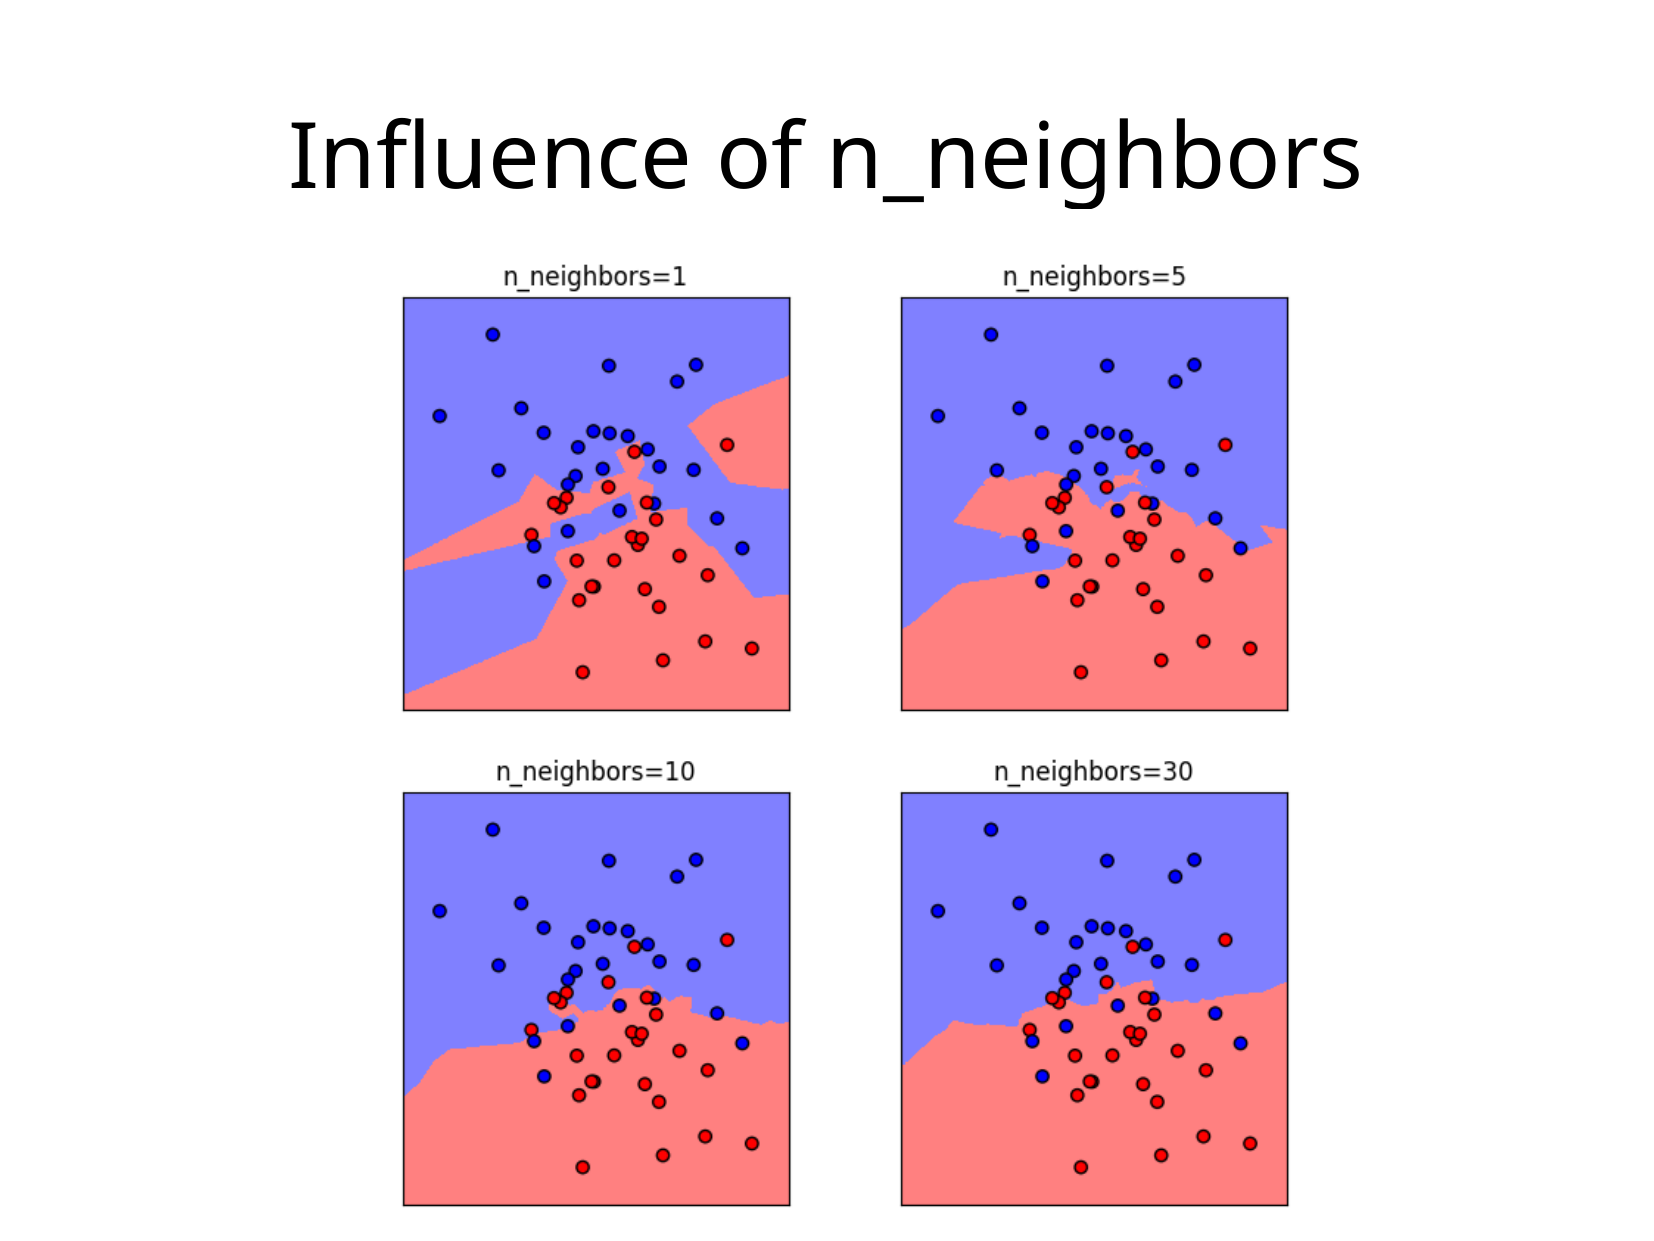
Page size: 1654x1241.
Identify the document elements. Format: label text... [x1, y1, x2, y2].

picture [359, 209, 1324, 1231]
title Influence of n_neighbors [82, 49, 1571, 257]
